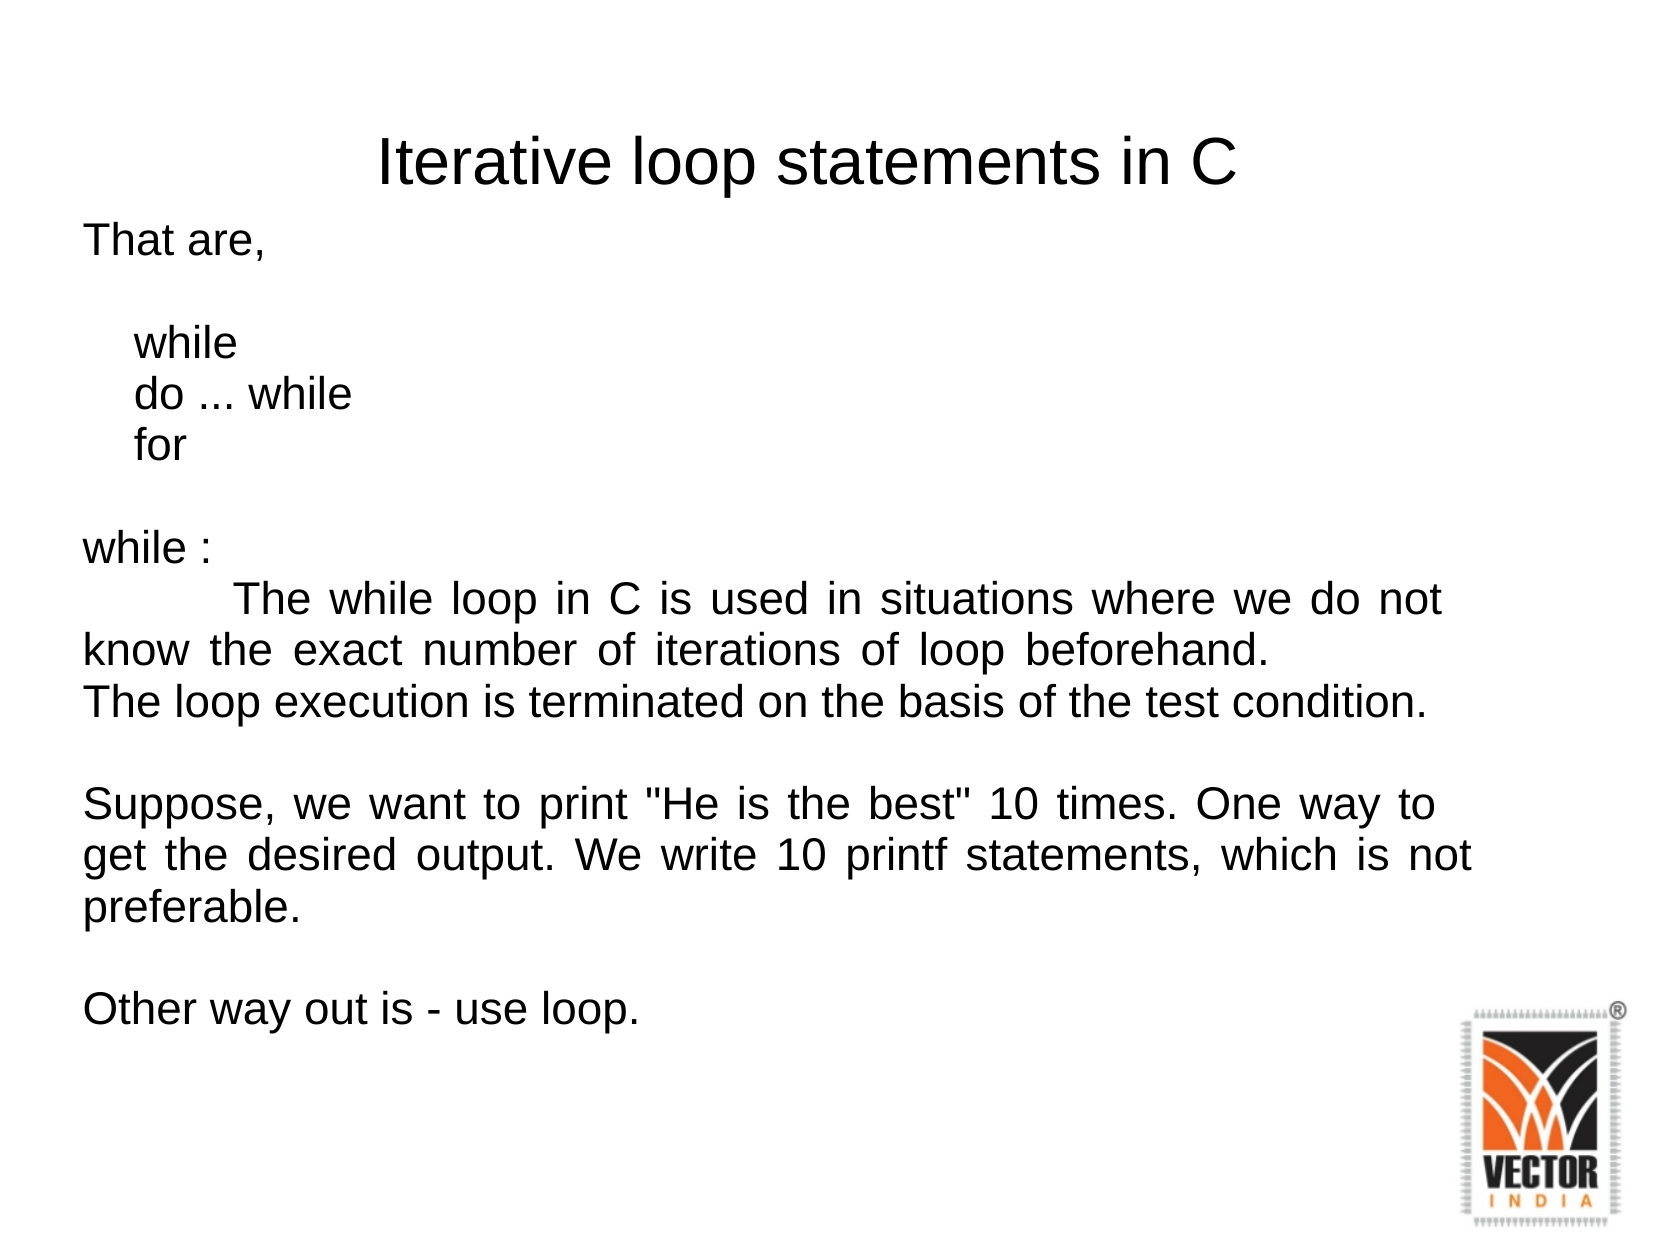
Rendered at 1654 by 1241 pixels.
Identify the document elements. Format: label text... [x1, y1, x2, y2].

picture [1432, 996, 1654, 1237]
text_box [330, 285, 1458, 1096]
subtitle That are, while do ... while for while : The while loop in C is used in situations where we do not know the exact number of iterations of loop beforehand. The loop execution is terminated on the basis of the test condition. Suppose, we want to print "He is the best" 10 times. One way to get the desired output. We write 10 printf statements, which is not preferable. Other way out is - use loop. [82, 0, 1571, 1241]
